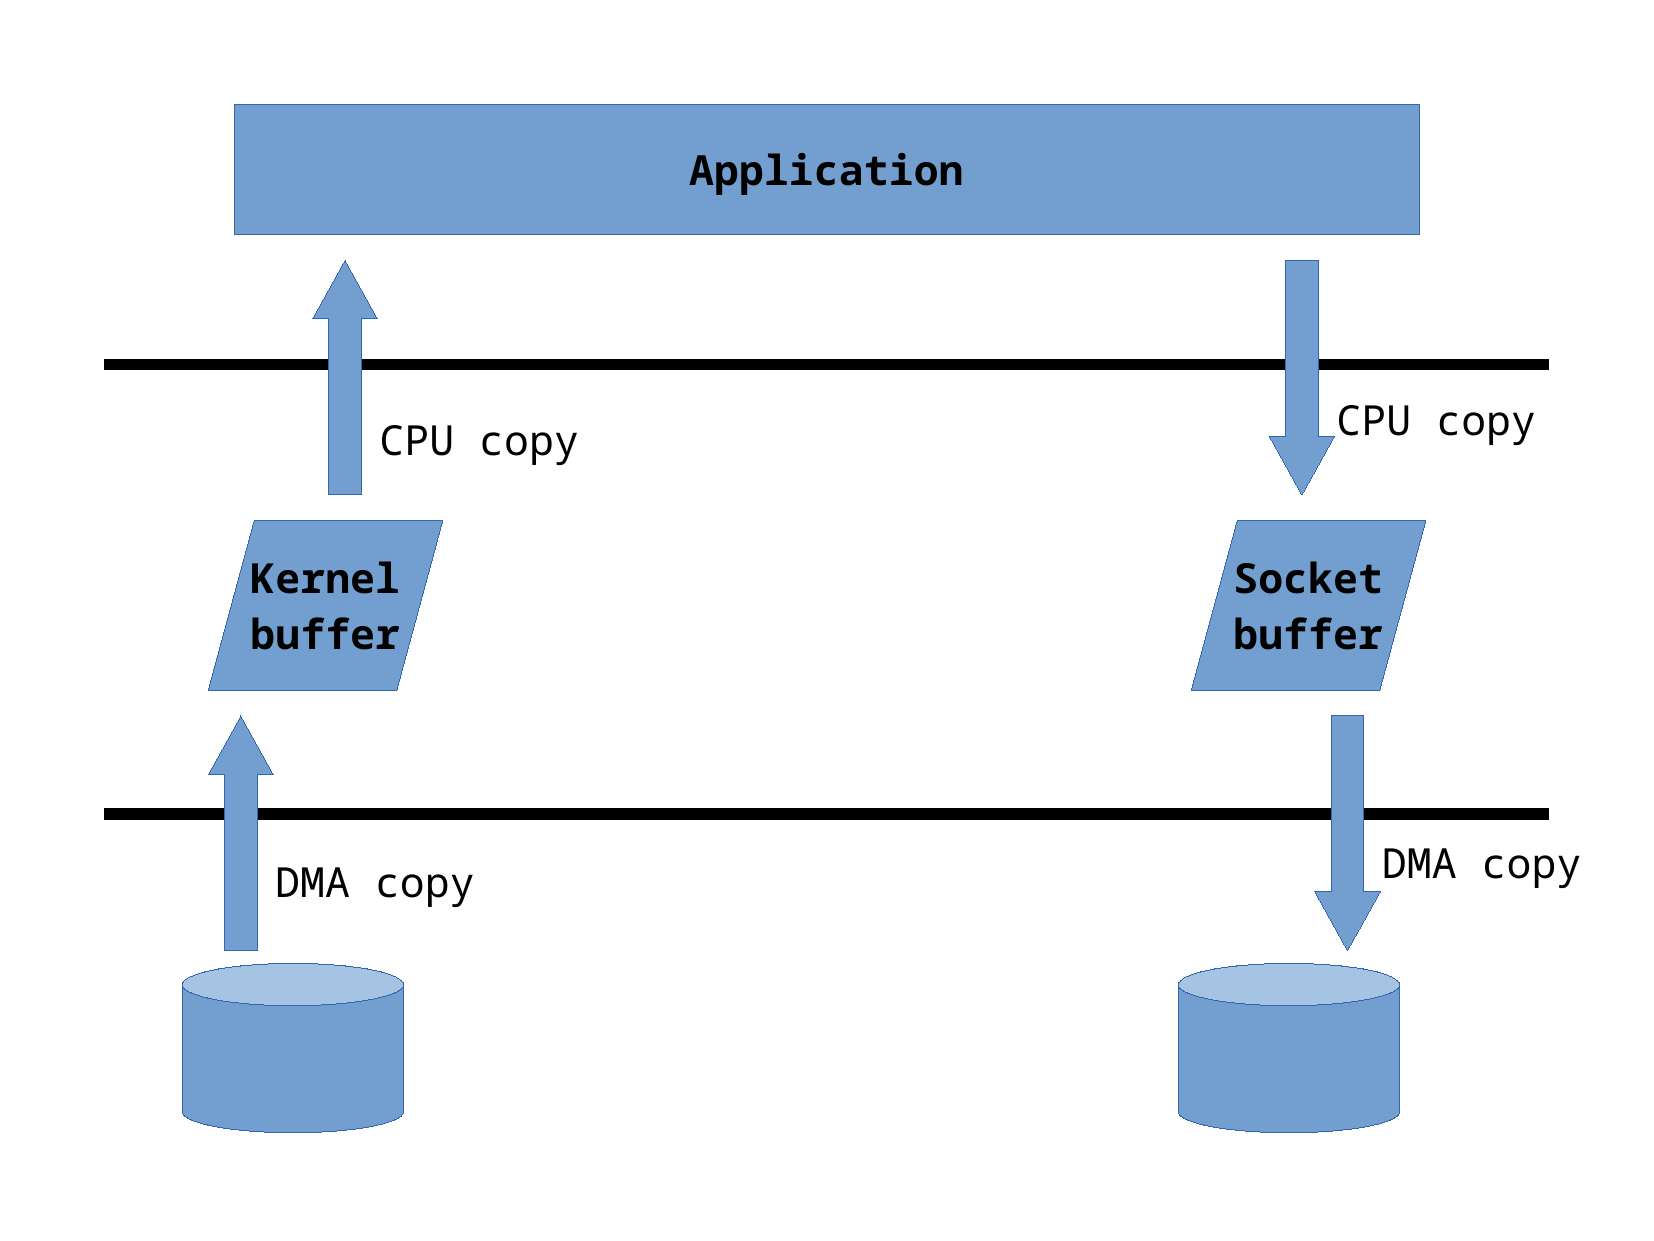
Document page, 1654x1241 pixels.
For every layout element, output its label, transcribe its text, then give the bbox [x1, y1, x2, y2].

text_box Kernel buffer [208, 520, 443, 691]
text_box [208, 715, 274, 951]
text_box CPU copy [1321, 384, 1536, 449]
text_box [1314, 715, 1381, 951]
text_box [312, 260, 378, 495]
text_box DMA copy [1367, 826, 1581, 892]
text_box Socket buffer [1191, 520, 1426, 691]
text_box Application [234, 104, 1420, 235]
text_box DMA copy [260, 846, 474, 912]
text_box [1269, 260, 1328, 495]
text_box [1178, 987, 1400, 1133]
text_box CPU copy [364, 403, 579, 469]
text_box [182, 987, 404, 1133]
